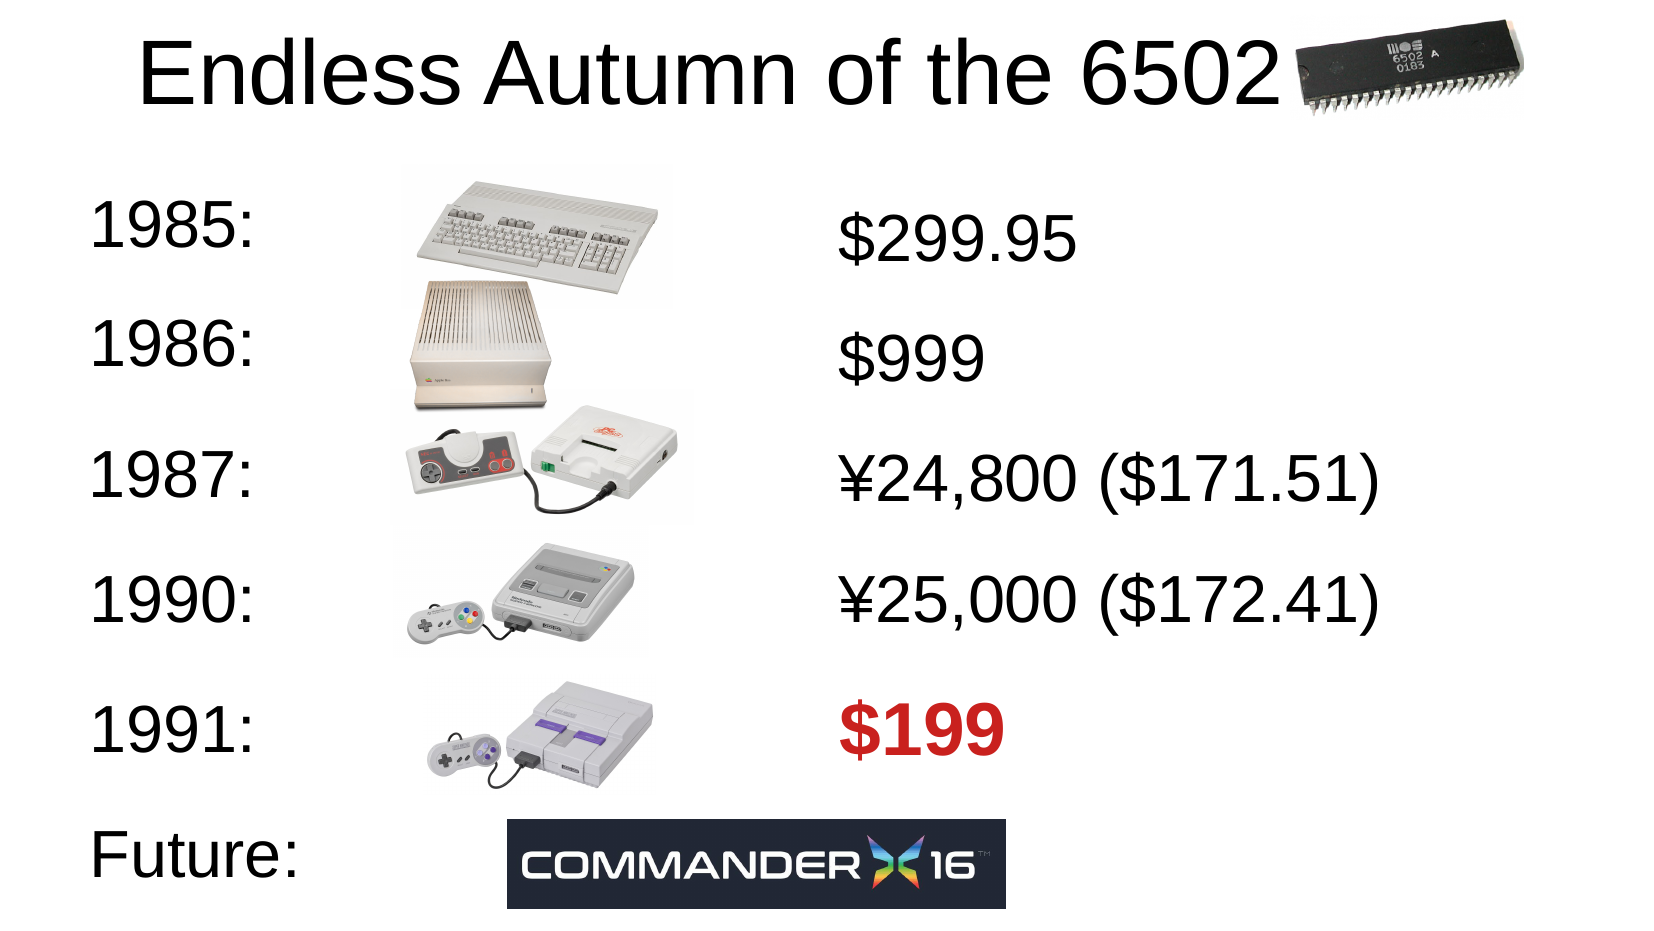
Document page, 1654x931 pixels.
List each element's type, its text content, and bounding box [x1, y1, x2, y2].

text_box $299.95 [823, 193, 1353, 284]
text_box 1990: [75, 555, 272, 645]
picture [1290, 14, 1524, 121]
title Endless Autumn of the 6502 [0, 0, 1456, 151]
text_box $199 [825, 720, 1130, 788]
picture [390, 164, 694, 658]
text_box Future: [75, 810, 316, 900]
text_box 1985: [75, 180, 272, 286]
picture [507, 819, 1006, 909]
picture [423, 674, 656, 796]
text_box $999 [823, 313, 1094, 433]
text_box 1986: [75, 298, 272, 389]
text_box ¥24,800 ($171.51) [823, 433, 1546, 523]
text_box ¥25,000 ($172.41) [823, 555, 1398, 720]
text_box 1991: [75, 684, 272, 775]
text_box 1987: [73, 430, 270, 520]
